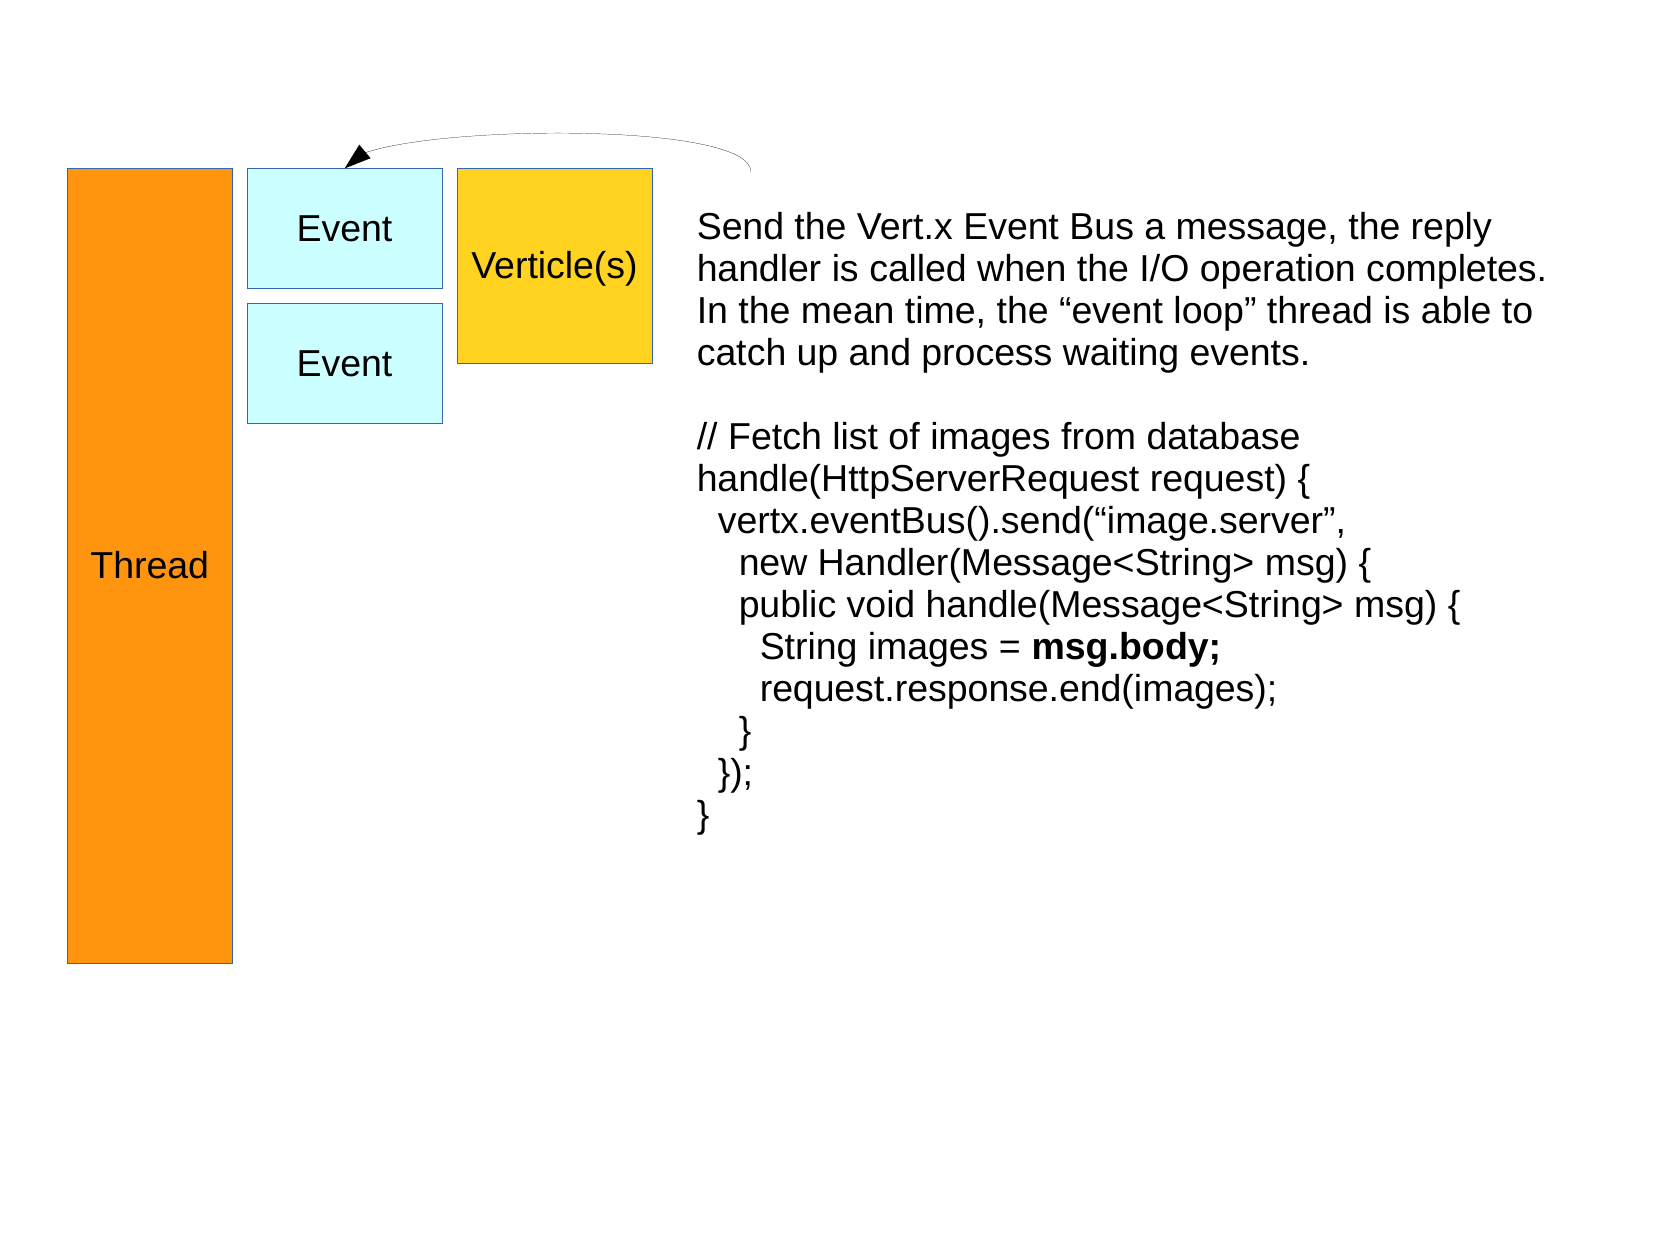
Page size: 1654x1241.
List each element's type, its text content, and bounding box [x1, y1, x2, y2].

text_box Event [247, 168, 443, 289]
text_box Event [247, 303, 443, 424]
text_box Thread [67, 168, 233, 964]
text_box Verticle(s) [457, 168, 653, 364]
text_box Send the Vert.x Event Bus a message, the reply handler is called when the I/O operation completes. In the mean time, the “event loop” thread is able to catch up and process waiting events. // Fetch list of images from database handle(HttpServerRequest request) { vertx.eventBus().send(“image.server”, new Handler(Message<String> msg) { public void handle(Message<String> msg) { String images = msg.body; request.response.end(images); } }); } [682, 198, 1591, 871]
